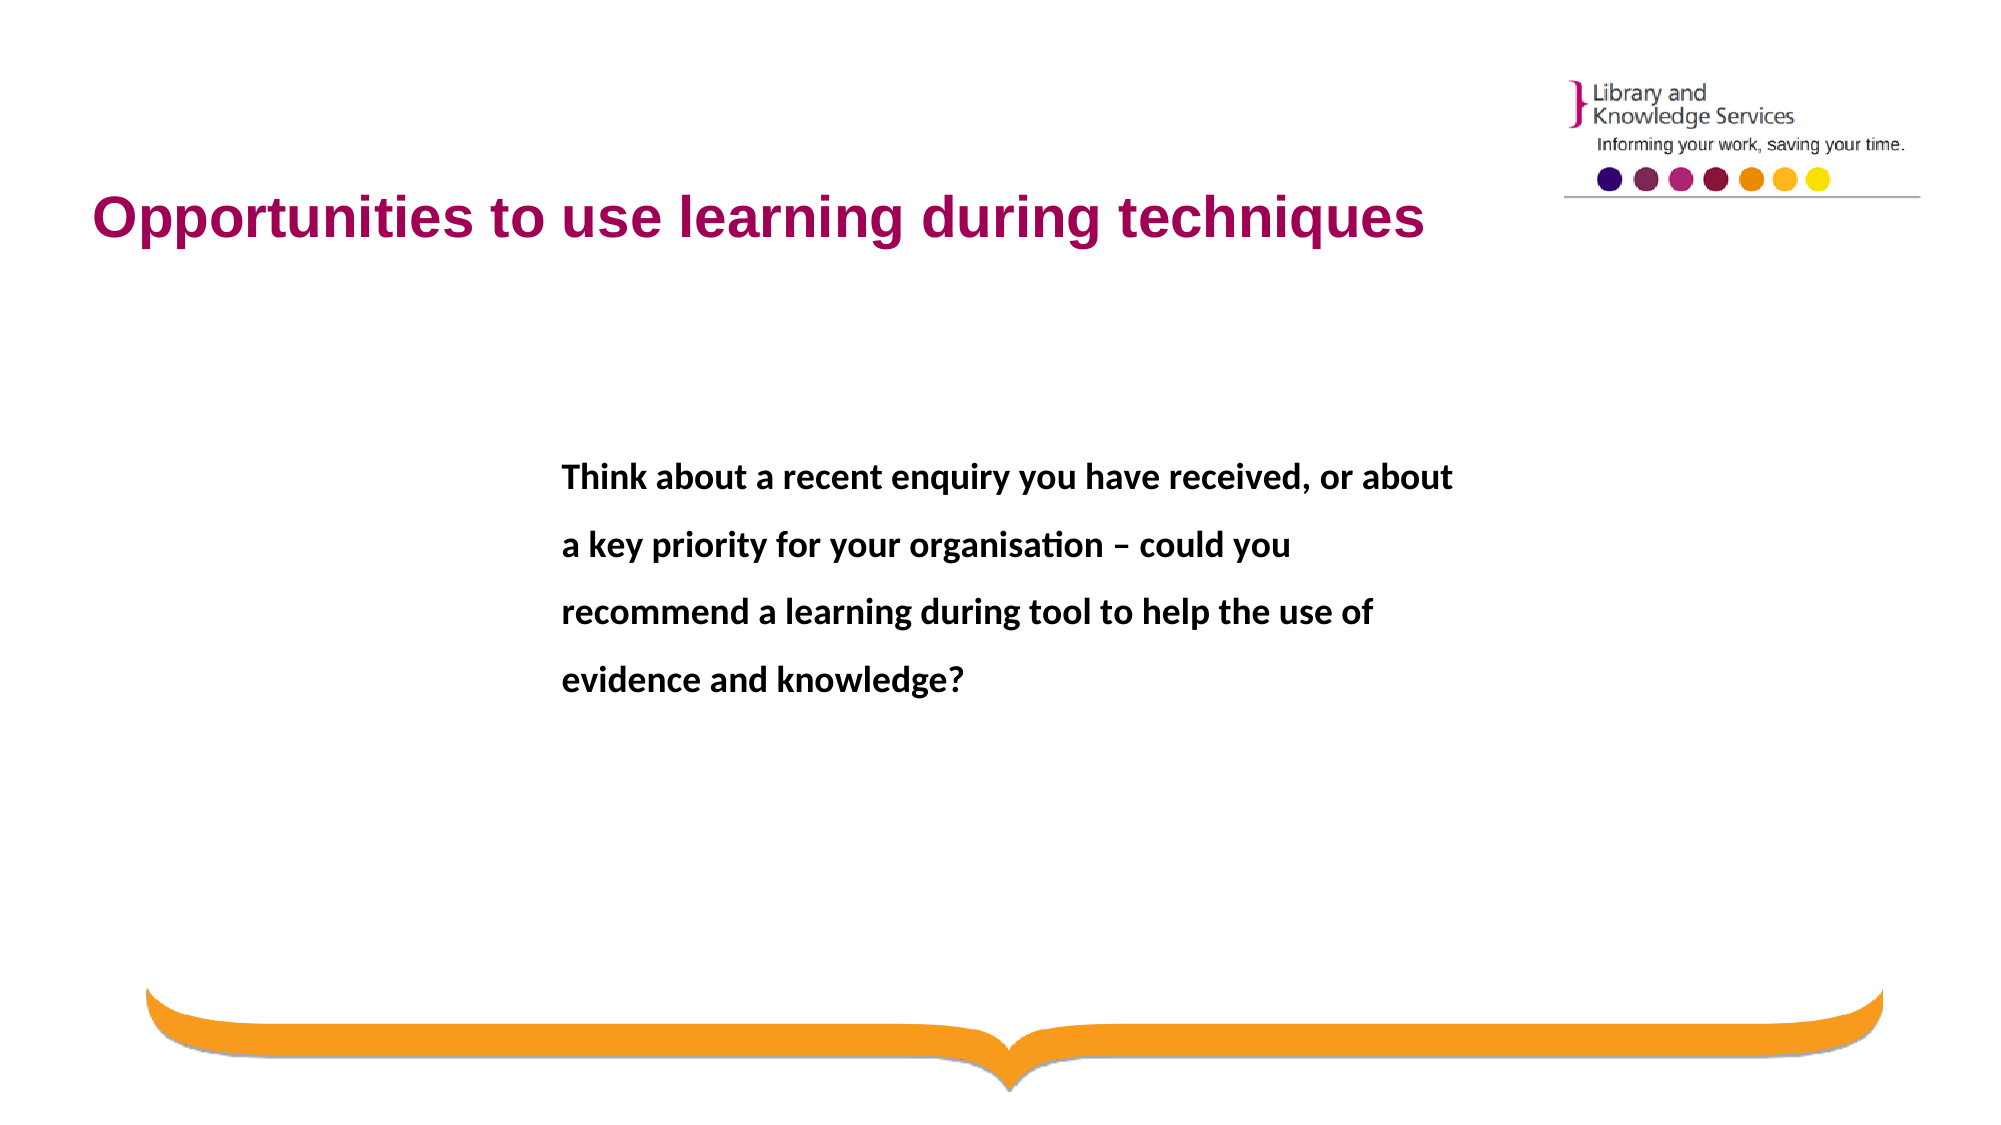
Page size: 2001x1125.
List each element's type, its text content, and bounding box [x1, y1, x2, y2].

title Opportunities to use learning during techniques [77, 111, 1481, 258]
picture [146, 985, 1883, 1088]
text_box Think about a recent enquiry you have received, or about a key priority for your organisation – could you recommend a learning during tool to help the use of evidence and knowledge? [546, 422, 1484, 703]
picture [1564, 76, 1923, 196]
